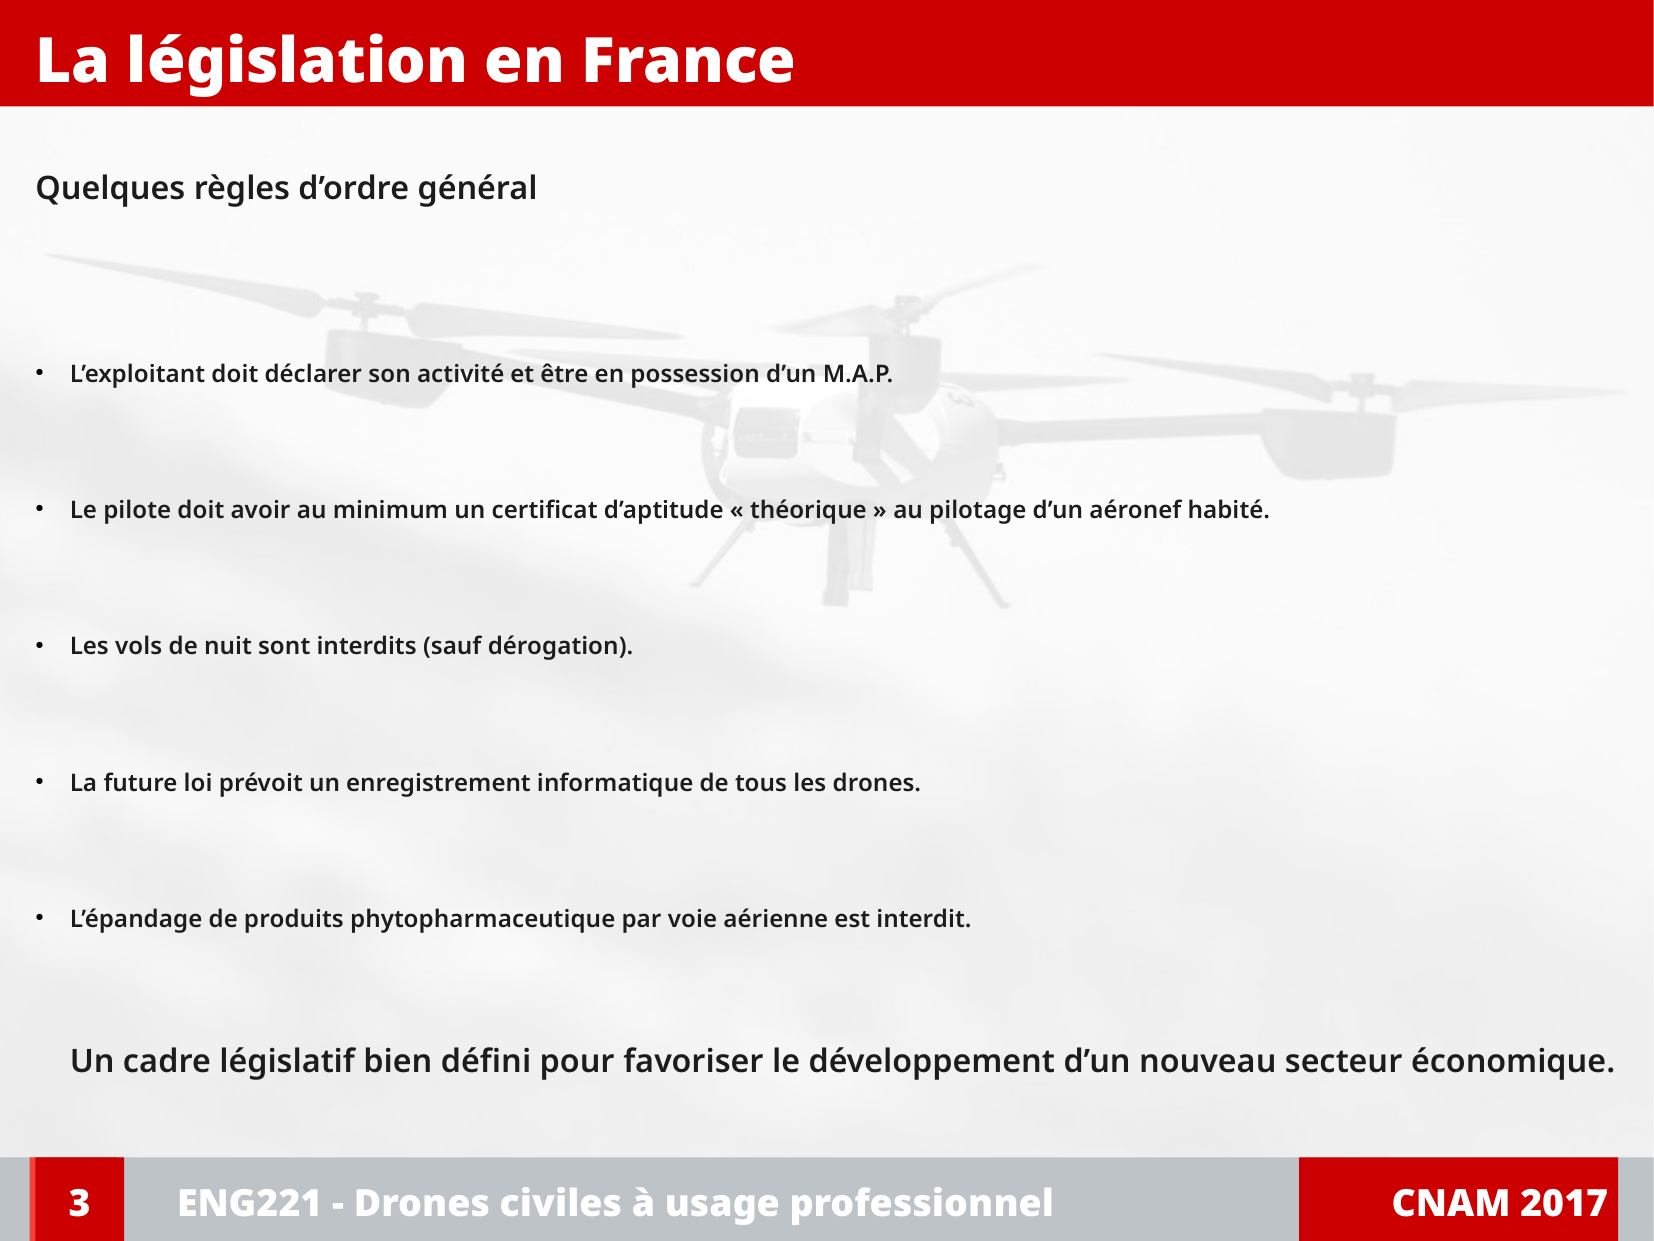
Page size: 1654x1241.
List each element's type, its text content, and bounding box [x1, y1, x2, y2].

title La législation en France [35, 0, 1571, 101]
picture [0, 107, 1654, 1157]
list Quelques règles d’ordre général L’exploitant doit déclarer son activité et être en possession d’un M.A.P. Le pilote doit avoir au minimum un certificat d’aptitude « théorique » au pilotage d’un aéronef habité. Les vols de nuit sont interdits (sauf dérogation). La future loi prévoit un enregistrement informatique de tous les drones. L’épandage de produits phytopharmaceutique par voie aérienne est interdit. Un cadre législatif bien défini pour favoriser le développement d’un nouveau secteur économique. [35, 165, 1619, 1123]
